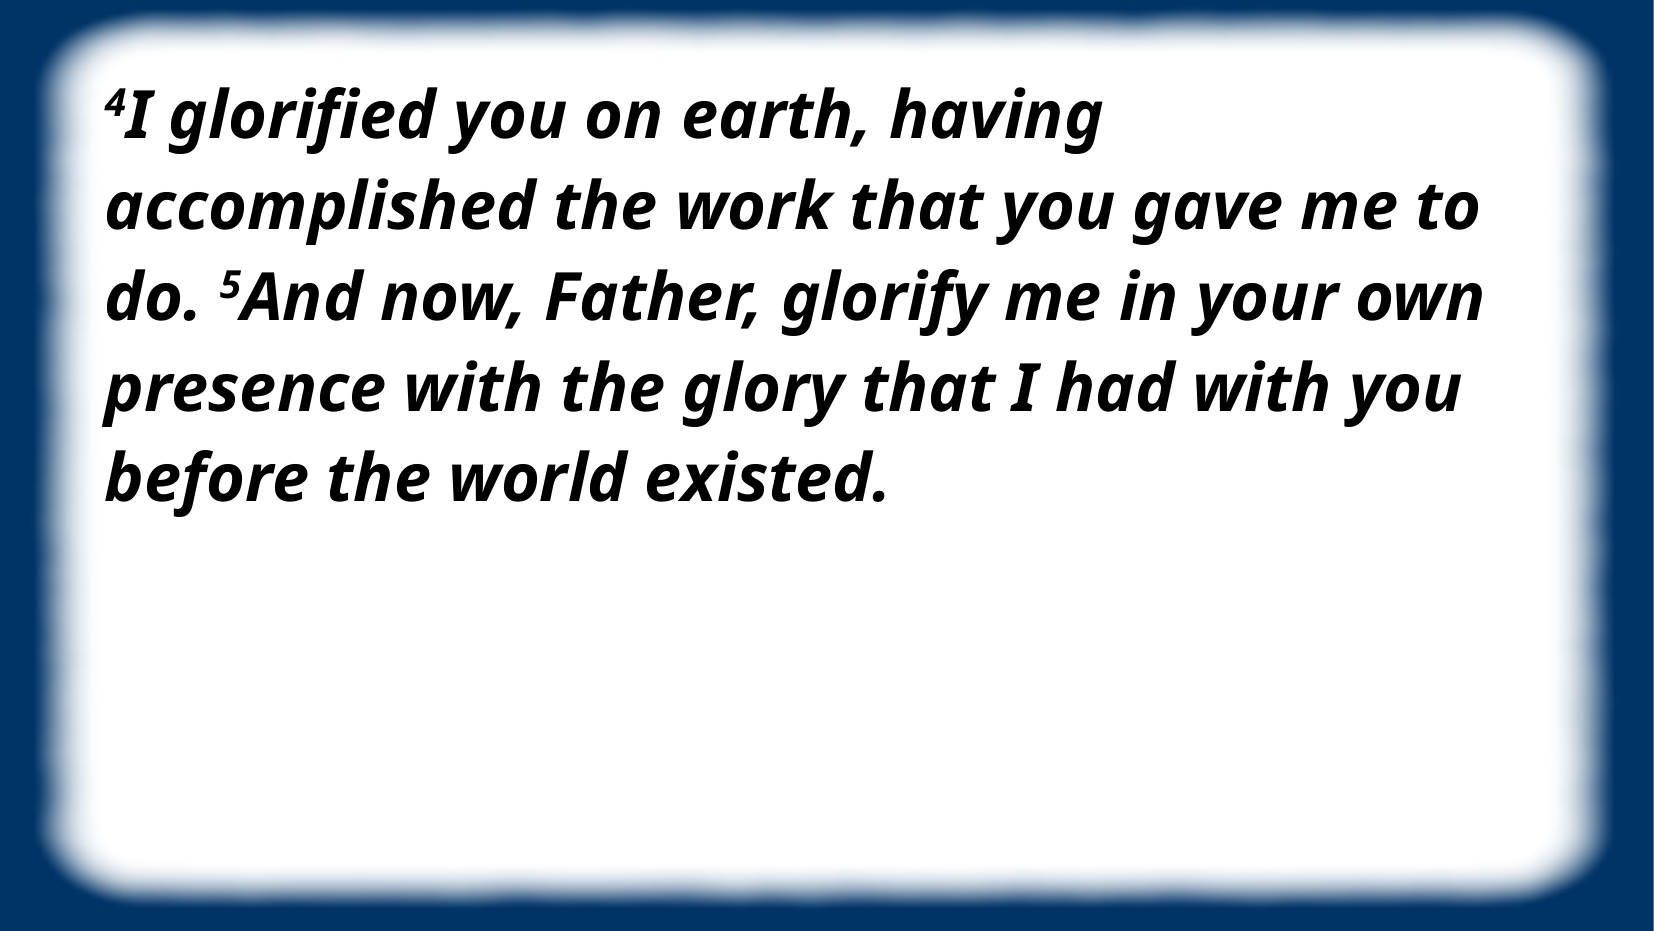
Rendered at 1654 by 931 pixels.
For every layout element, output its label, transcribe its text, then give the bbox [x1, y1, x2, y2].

picture [0, 0, 1654, 931]
text_box 4I glorified you on earth, having accomplished the work that you gave me to do. 5And now, Father, glorify me in your own presence with the glory that I had with you before the world existed. [90, 60, 1546, 519]
